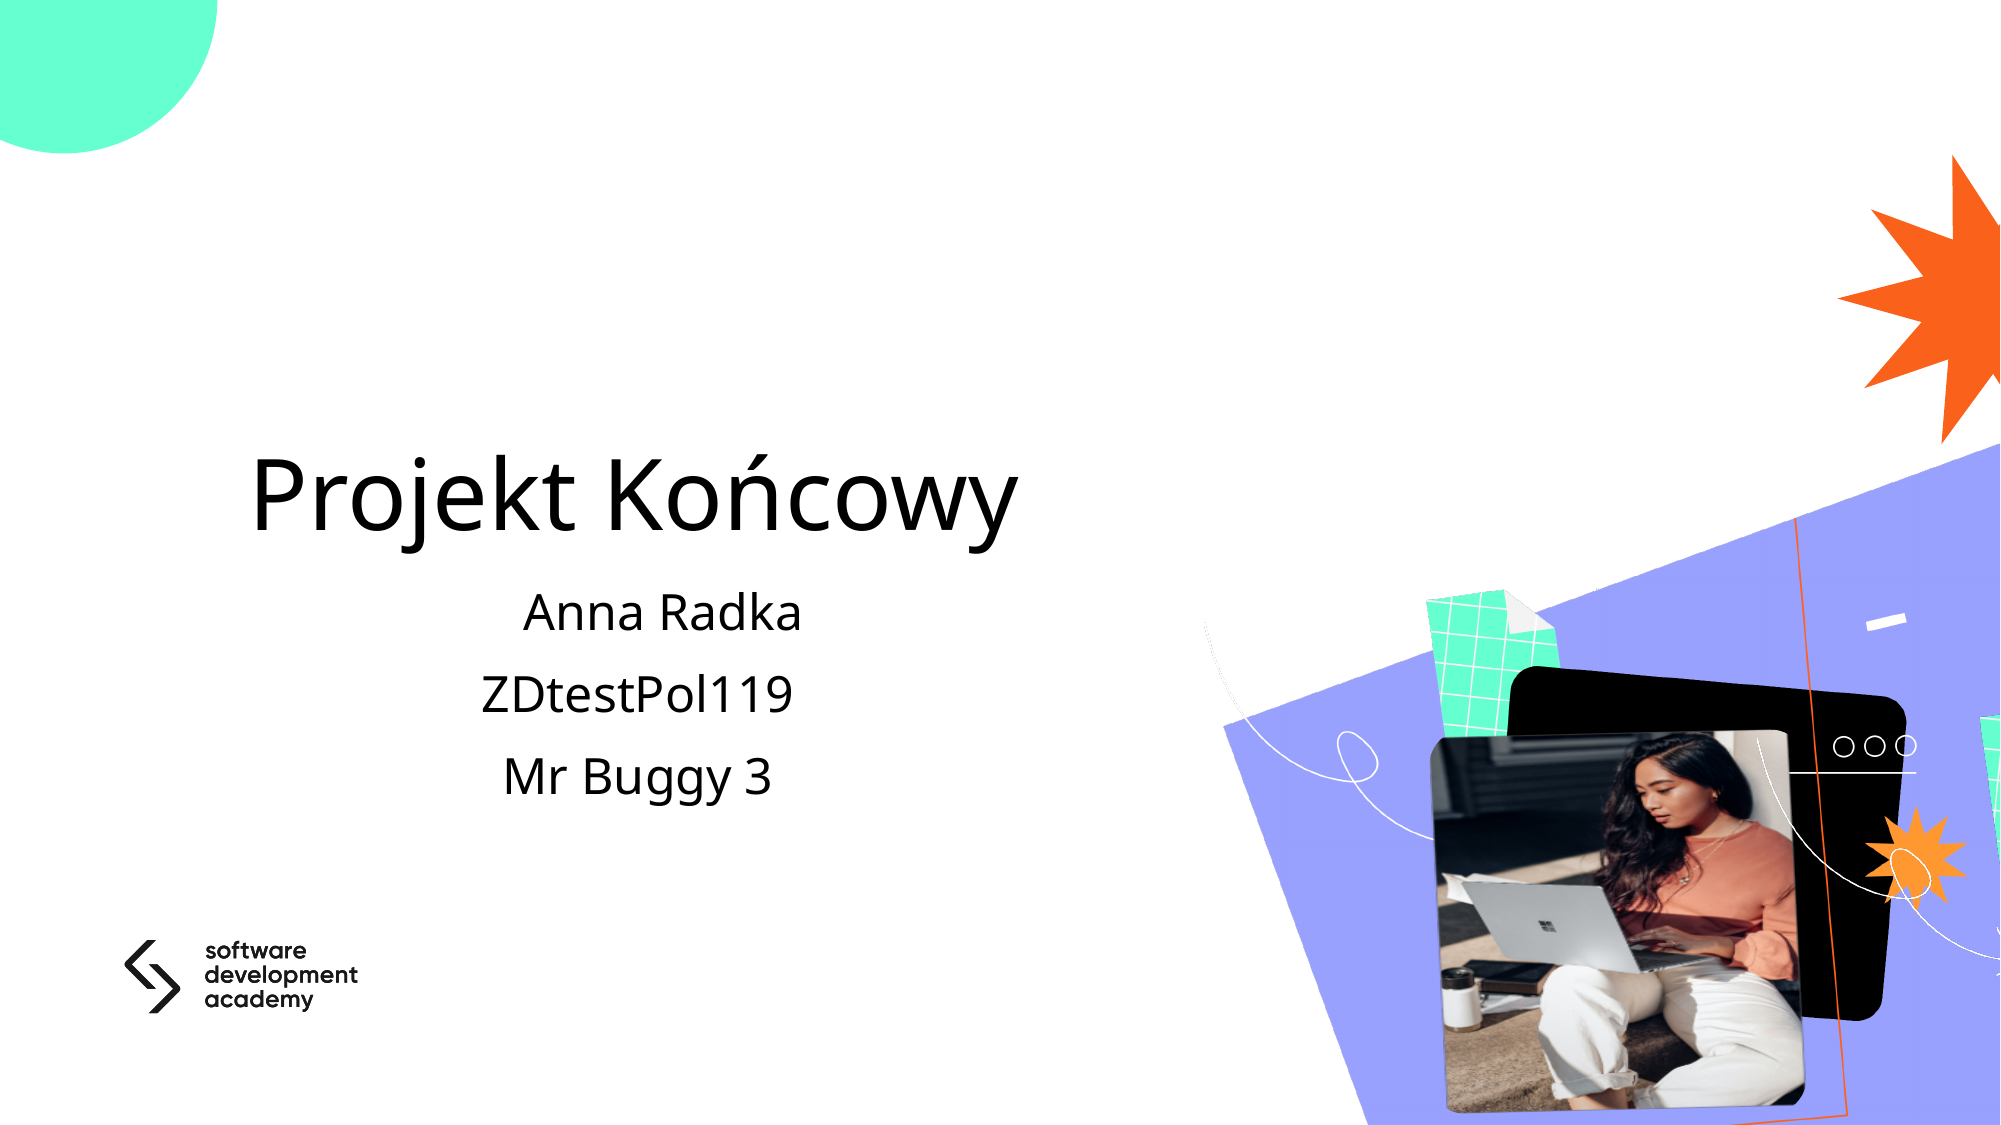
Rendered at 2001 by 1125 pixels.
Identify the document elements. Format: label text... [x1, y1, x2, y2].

title Projekt Końcowy [63, 425, 1204, 563]
picture [76, 891, 406, 1062]
picture [1204, 413, 2001, 1125]
subtitle Anna Radka ZDtestPol119 Mr Buggy 3 [63, 573, 1204, 846]
